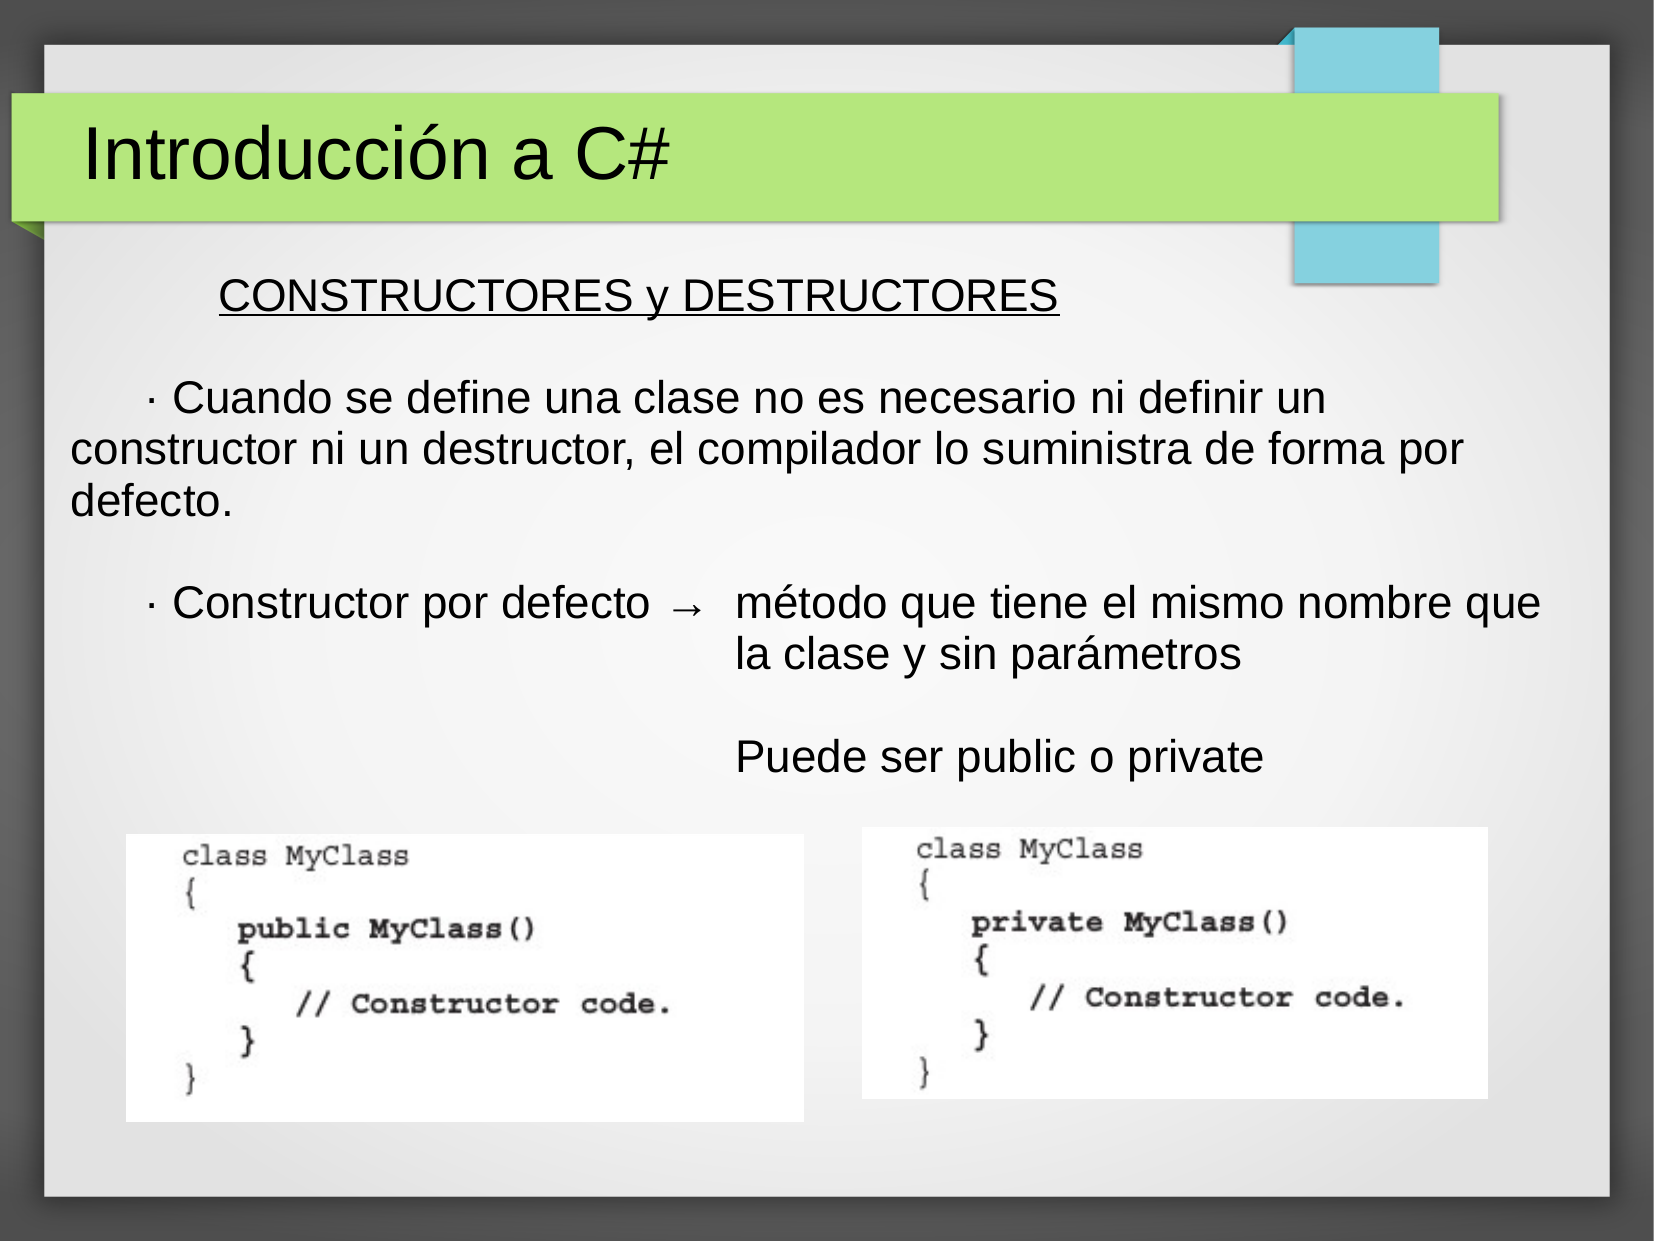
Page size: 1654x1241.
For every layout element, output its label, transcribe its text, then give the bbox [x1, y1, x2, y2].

text_box CONSTRUCTORES y DESTRUCTORES · Cuando se define una clase no es necesario ni definir un constructor ni un destructor, el compilador lo suministra de forma por defecto. · Constructor por defecto → método que tiene el mismo nombre que la clase y sin parámetros Puede ser public o private [70, 269, 1560, 783]
picture [0, 0, 1654, 1241]
title Introducción a C# [82, 94, 1264, 213]
